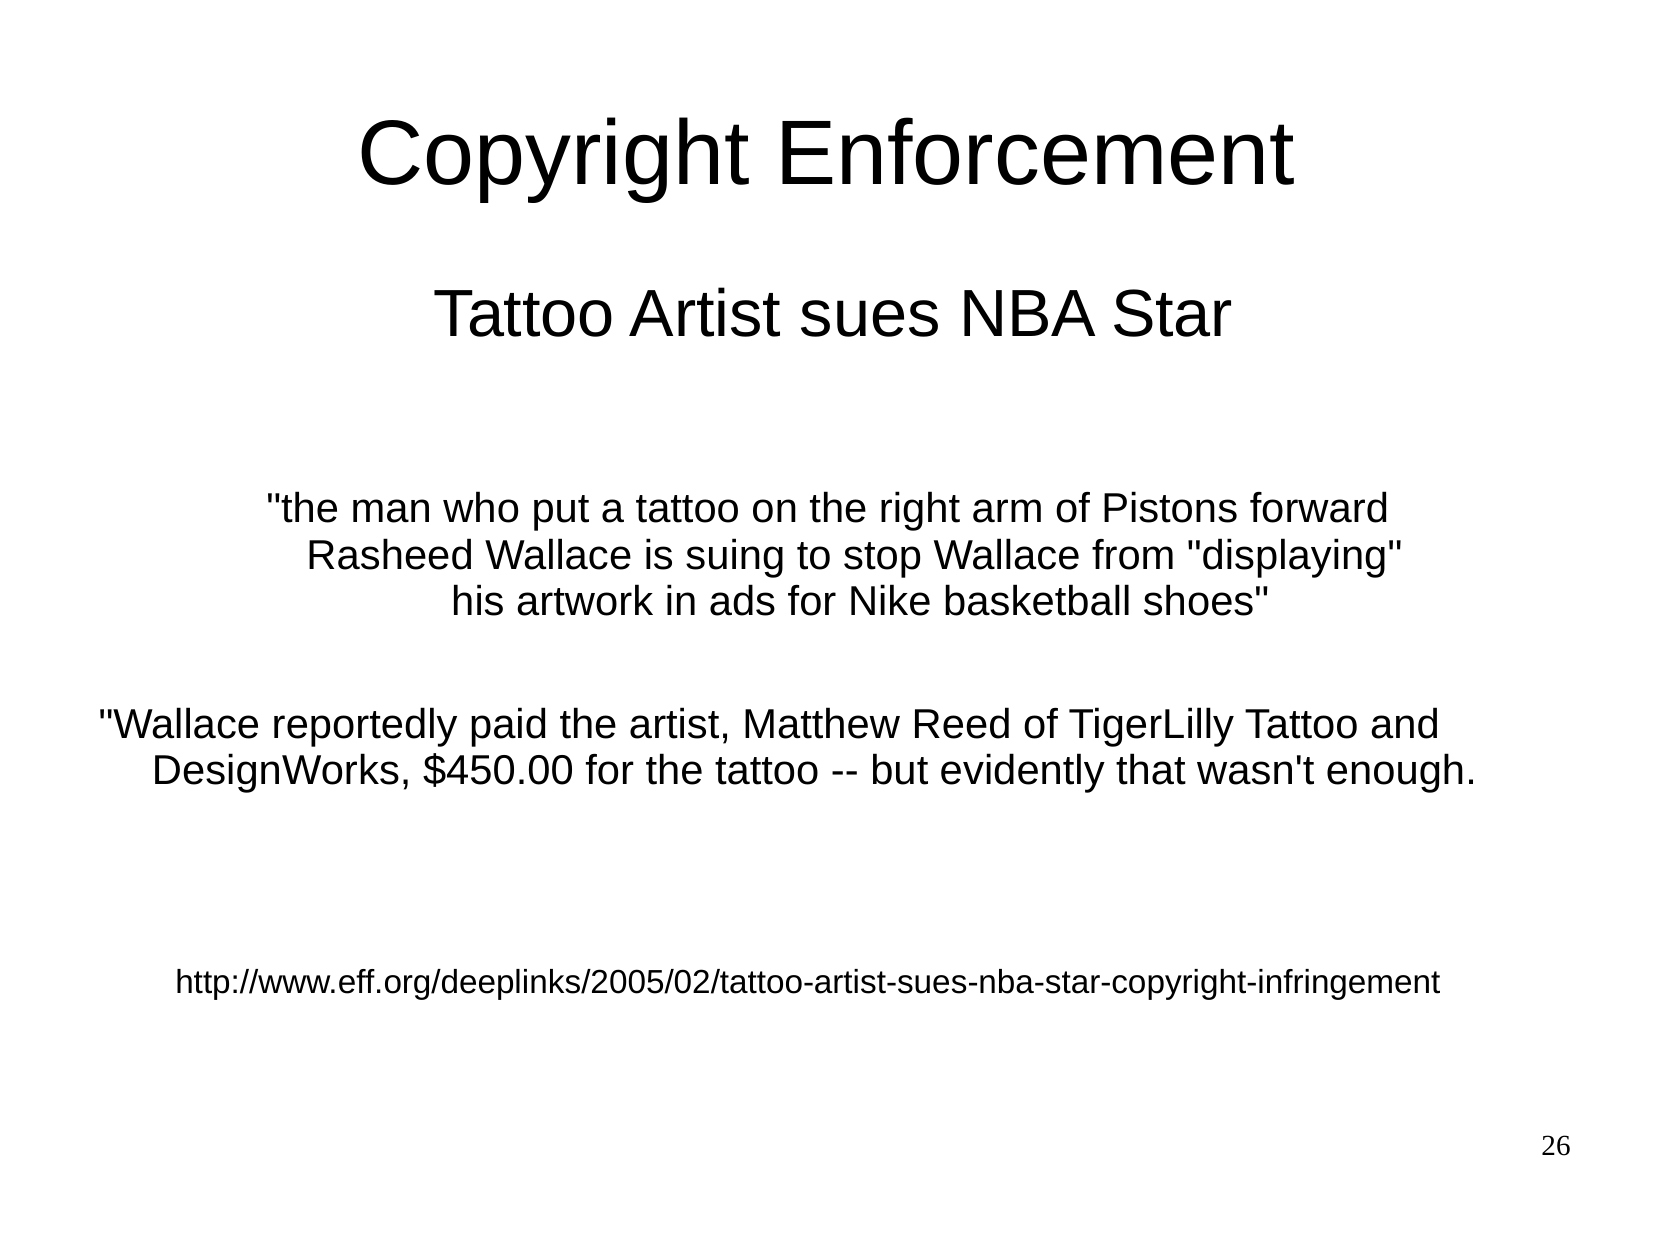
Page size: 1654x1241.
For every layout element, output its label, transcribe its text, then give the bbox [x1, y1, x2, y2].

title Copyright Enforcement [82, 56, 1571, 250]
list Tattoo Artist sues NBA Star "the man who put a tattoo on the right arm of Pistons forward Rasheed Wallace is suing to stop Wallace from "displaying" his artwork in ads for Nike basketball shoes" "Wallace reportedly paid the artist, Matthew Reed of TigerLilly Tattoo and DesignWorks, $450.00 for the tattoo -- but evidently that wasn't enough. http://www.eff.org/deeplinks/2005/02/tattoo-artist-sues-nba-star-copyright-infringement [80, 276, 1570, 1001]
